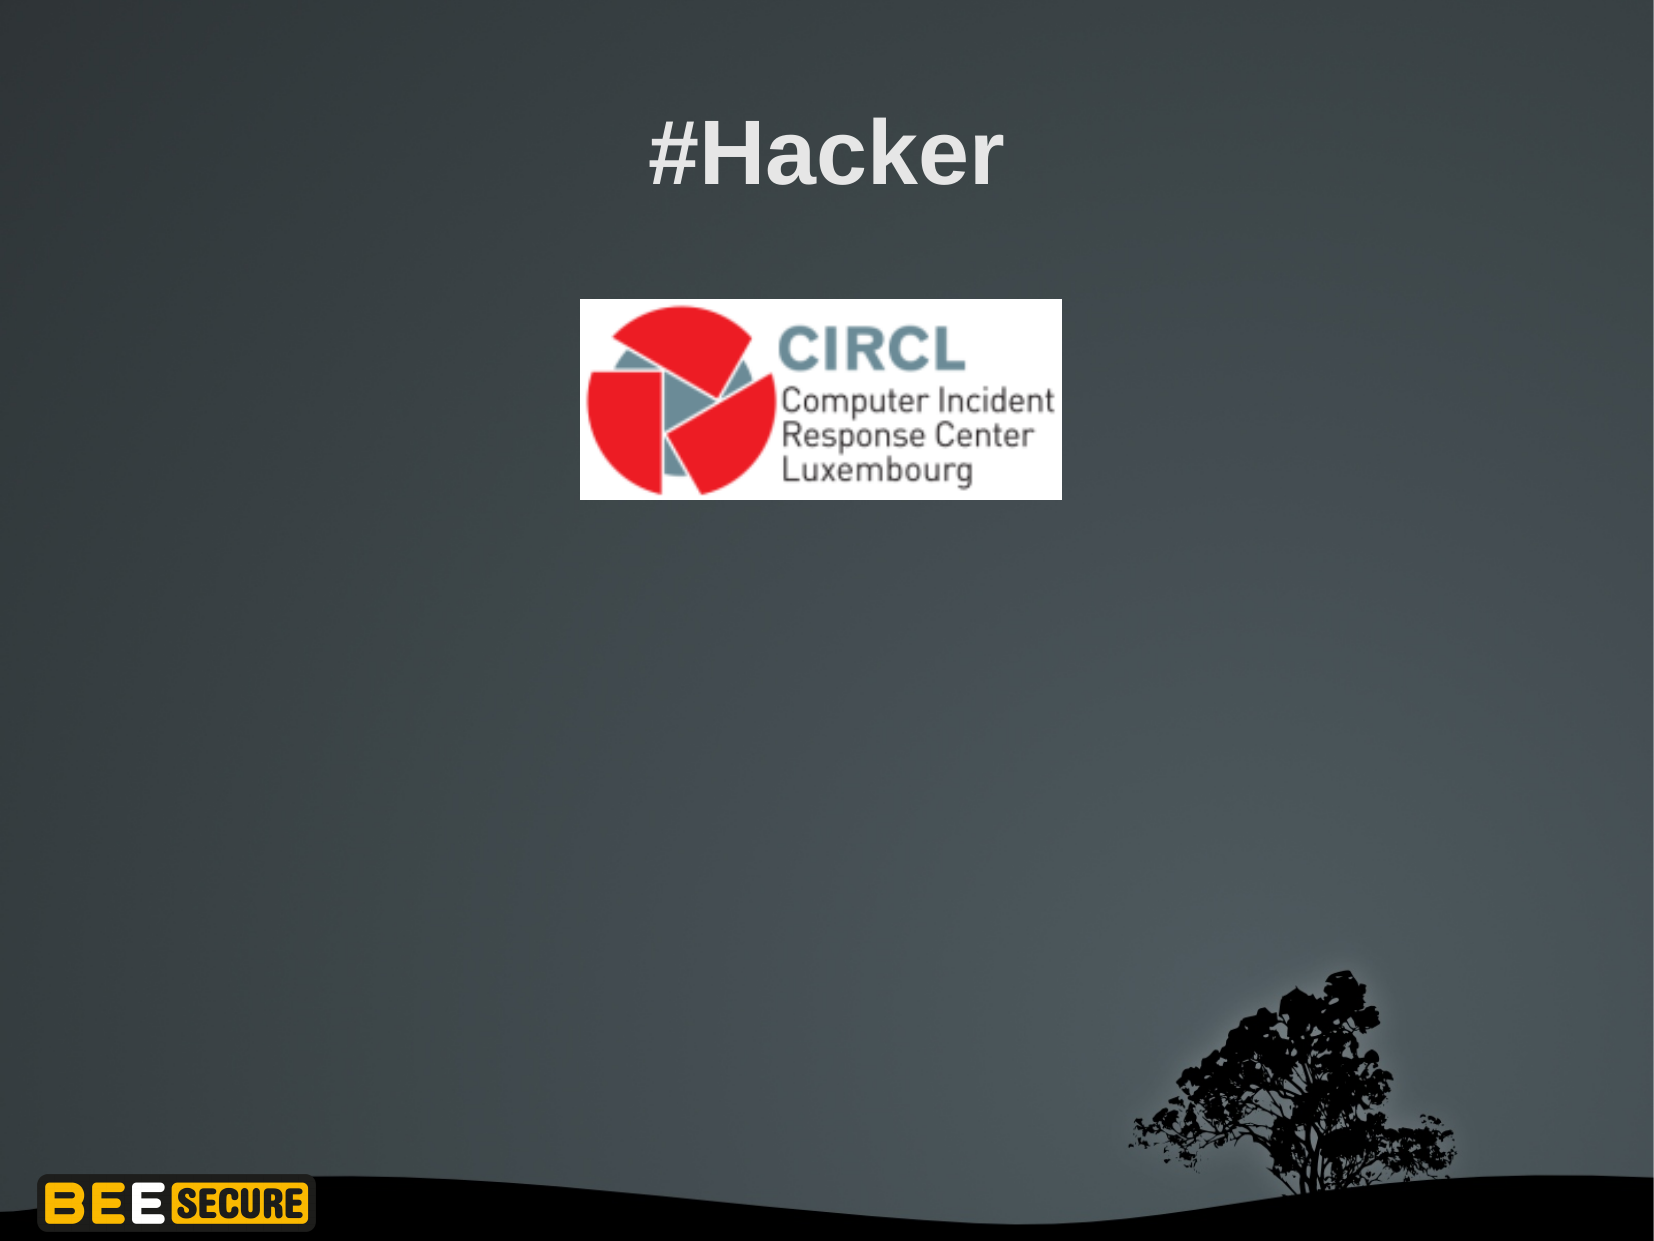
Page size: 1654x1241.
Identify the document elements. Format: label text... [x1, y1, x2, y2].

picture [0, 0, 1654, 1241]
title #Hacker [82, 49, 1571, 257]
